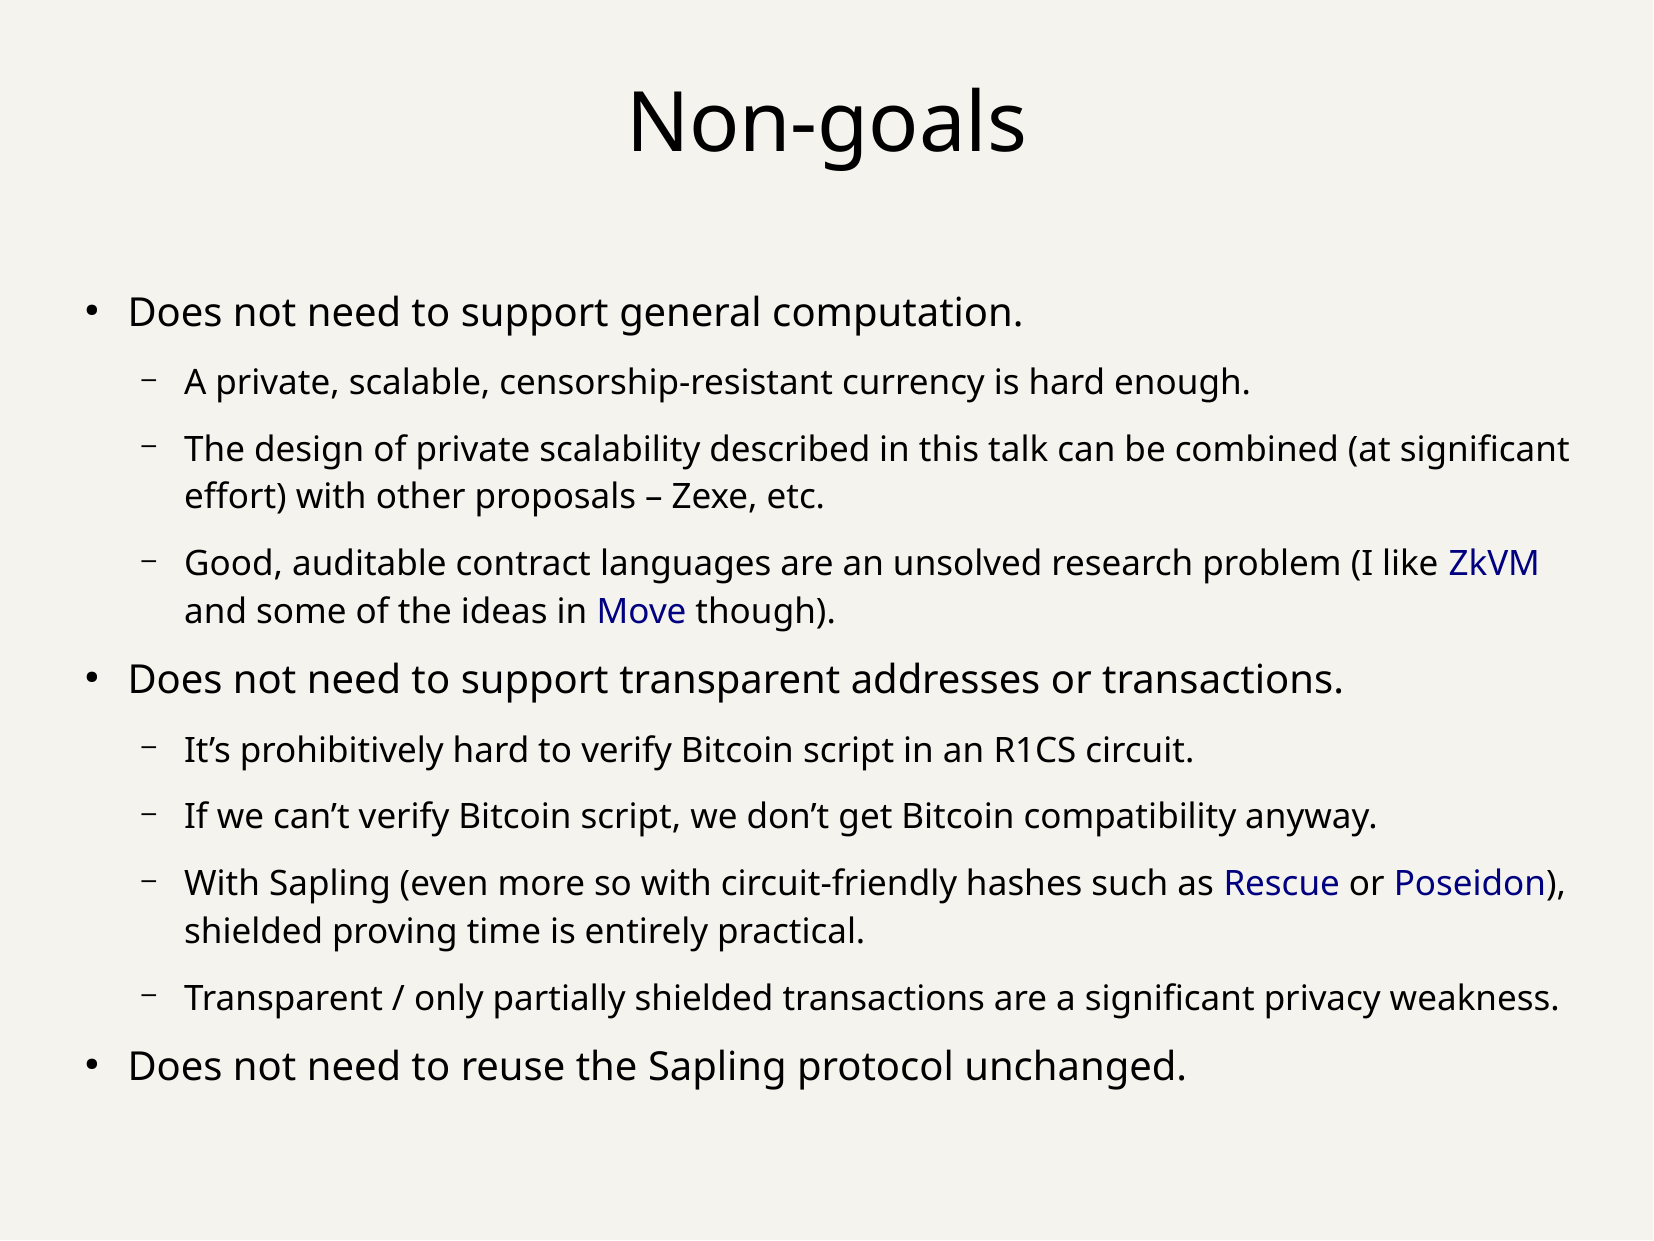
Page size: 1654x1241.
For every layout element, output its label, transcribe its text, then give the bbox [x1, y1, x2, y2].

title Non-goals [82, 49, 1571, 189]
list Does not need to support general computation. A private, scalable, censorship-resistant currency is hard enough. The design of private scalability described in this talk can be combined (at significant effort) with other proposals – Zexe, etc. Good, auditable contract languages are an unsolved research problem (I like ZkVM and some of the ideas in Move though). Does not need to support transparent addresses or transactions. It’s prohibitively hard to verify Bitcoin script in an R1CS circuit. If we can’t verify Bitcoin script, we don’t get Bitcoin compatibility anyway. With Sapling (even more so with circuit-friendly hashes such as Rescue or Poseidon), shielded proving time is entirely practical. Transparent / only partially shielded transactions are a significant privacy weakness. Does not need to reuse the Sapling protocol unchanged. [70, 283, 1571, 1123]
